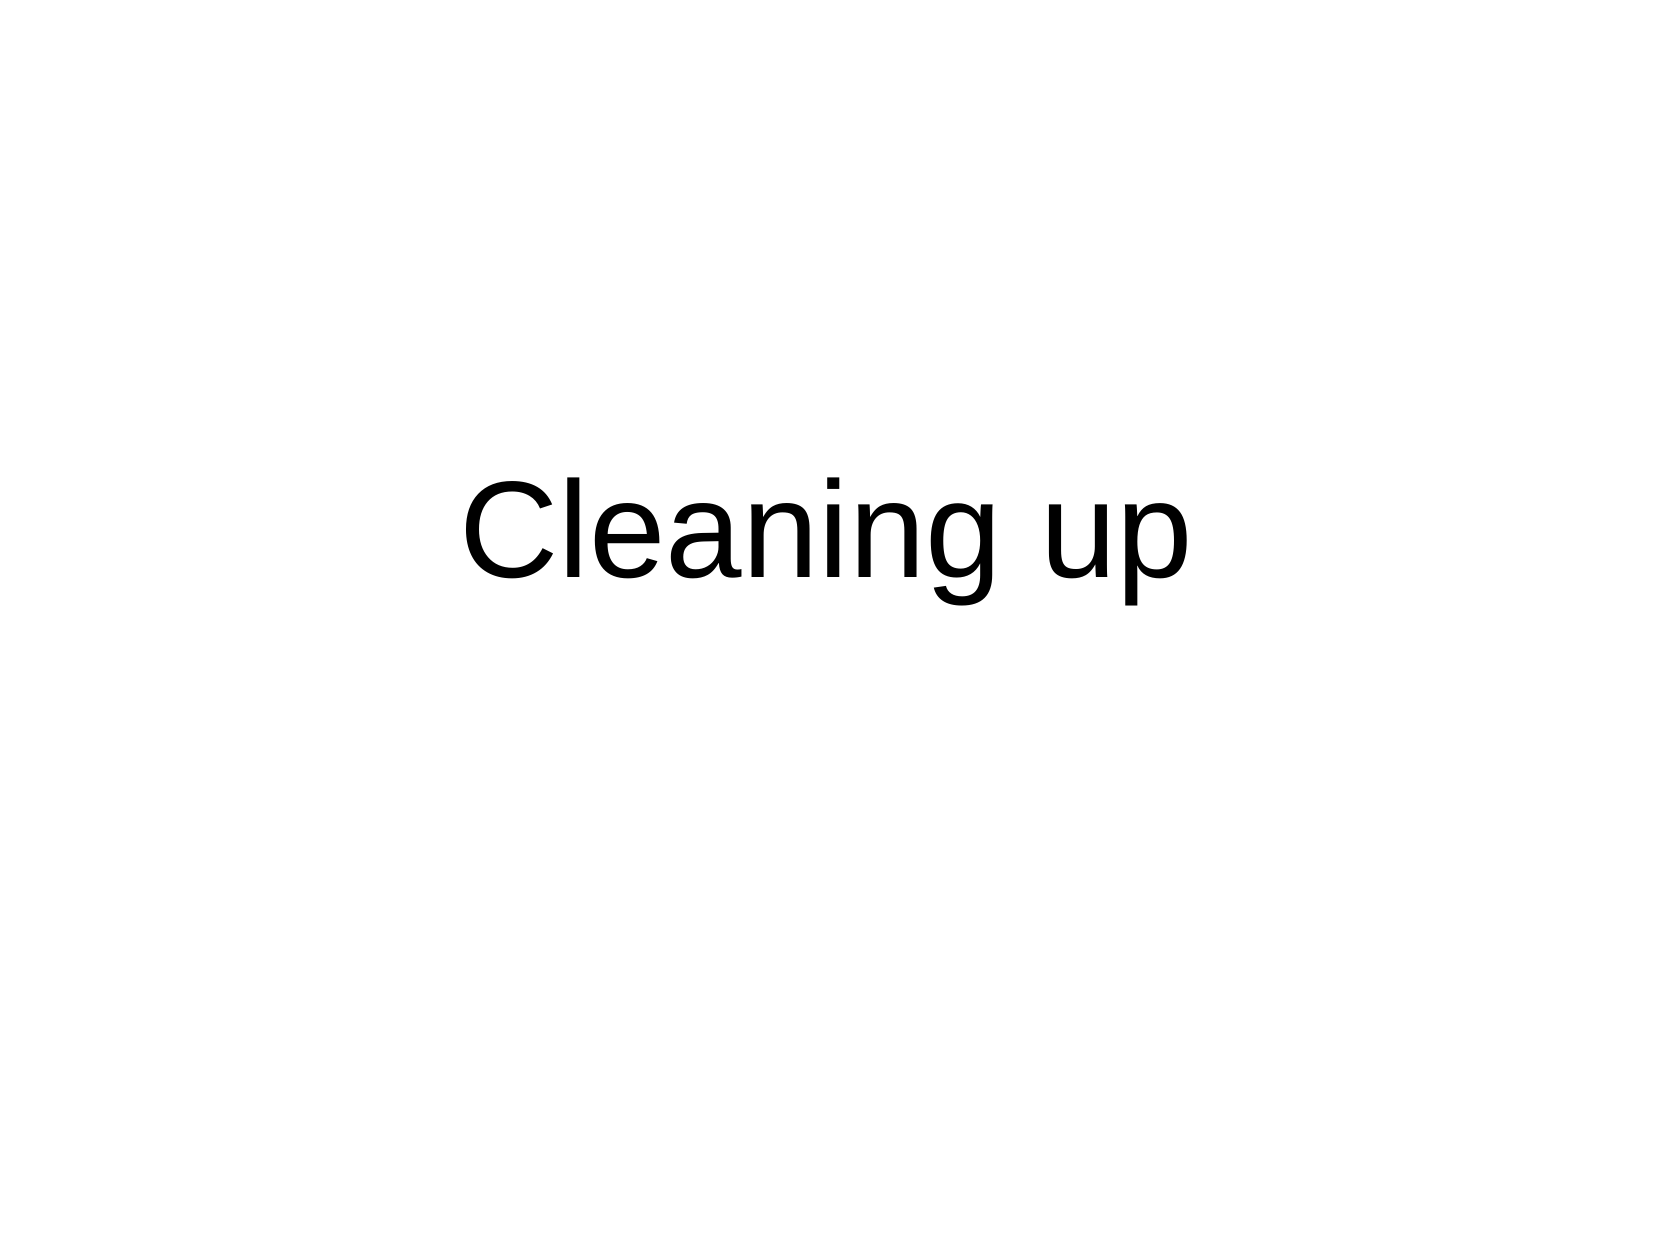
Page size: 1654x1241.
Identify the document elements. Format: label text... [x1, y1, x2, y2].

subtitle Cleaning up [82, 49, 1571, 1010]
